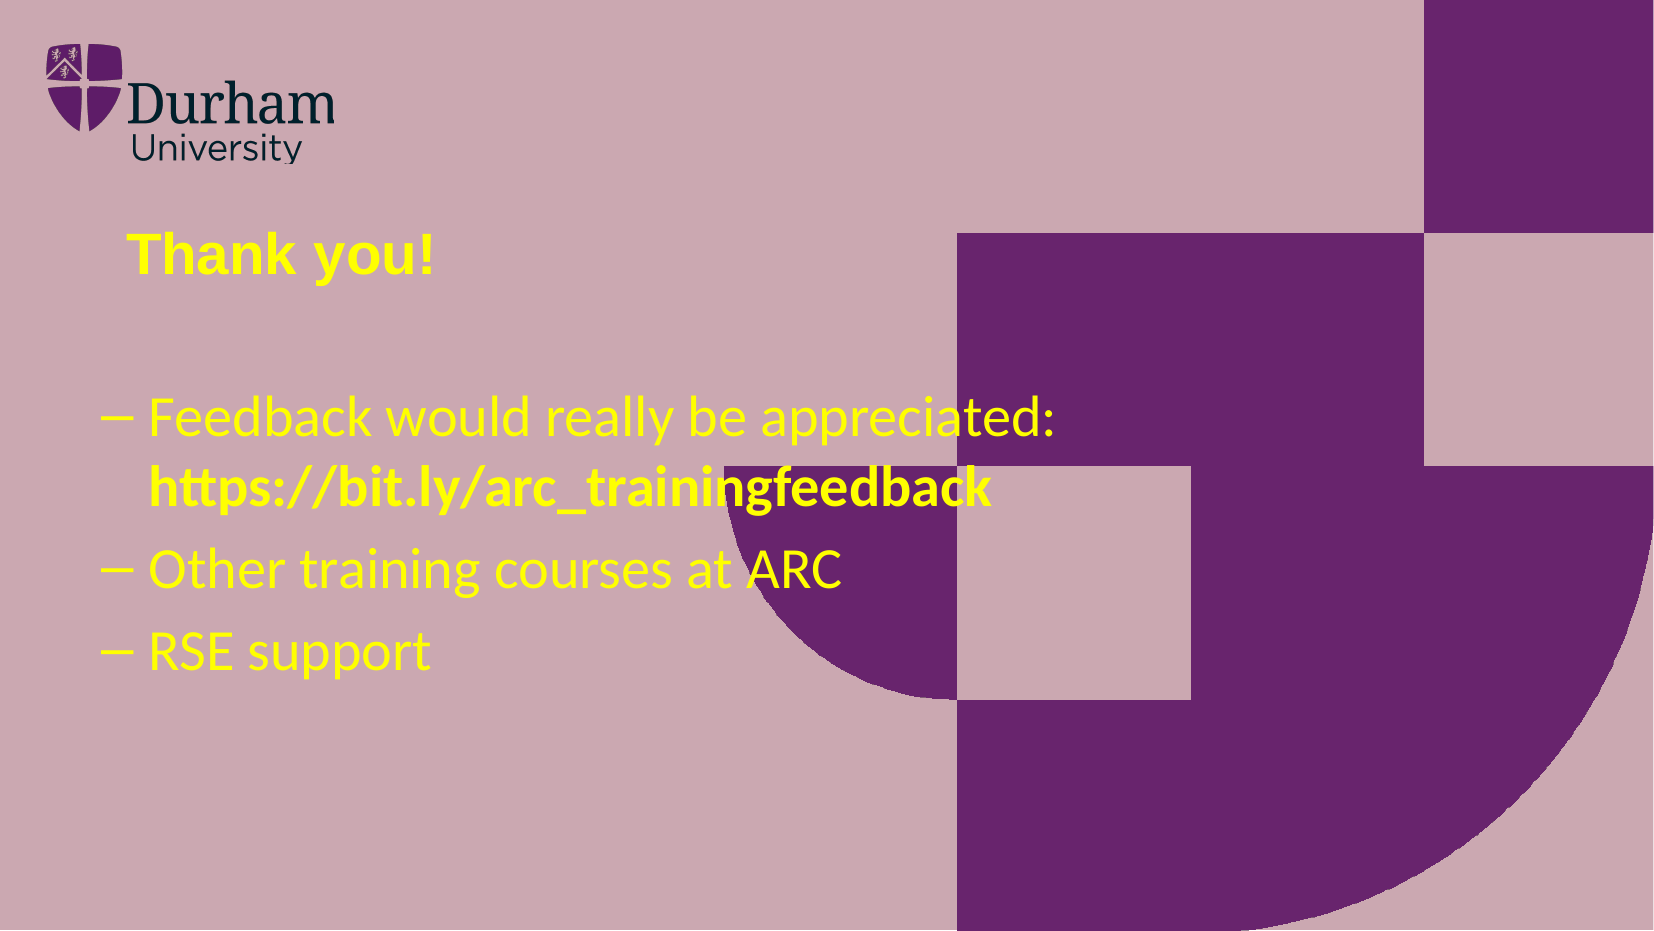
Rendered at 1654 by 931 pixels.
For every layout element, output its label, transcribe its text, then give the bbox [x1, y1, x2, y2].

picture [723, 0, 1654, 931]
text_box Feedback would really be appreciated: https://bit.ly/arc_trainingfeedback Other training courses at ARC RSE support [11, 371, 1456, 904]
picture [46, 44, 334, 164]
title Thank you! [126, 226, 727, 371]
